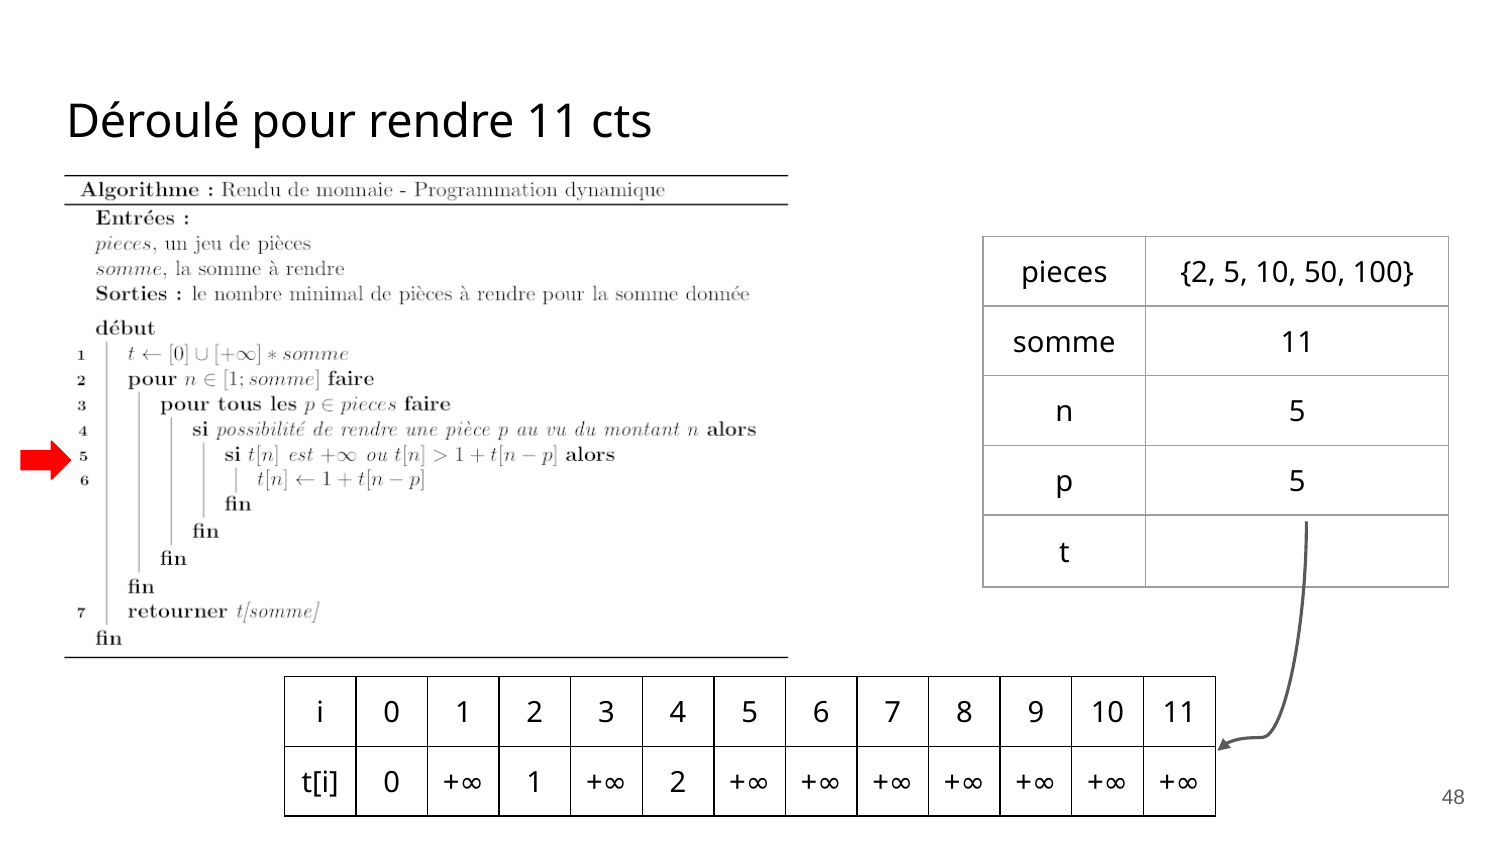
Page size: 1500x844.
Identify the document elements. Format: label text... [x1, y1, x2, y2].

table_cell 11 [1146, 307, 1448, 375]
table_header 11 [1144, 677, 1215, 746]
table_cell 1 [500, 747, 570, 815]
table_cell +∞ [1144, 747, 1215, 815]
table_cell 2 [643, 747, 713, 815]
text_box [21, 441, 71, 480]
table_header 6 [786, 677, 856, 746]
table_cell p [984, 446, 1145, 514]
table_header 10 [1072, 677, 1143, 746]
picture [63, 173, 789, 660]
table_header 4 [643, 677, 713, 746]
table_cell +∞ [858, 747, 928, 815]
table_cell +∞ [571, 747, 642, 815]
table_cell t [984, 516, 1145, 586]
table_cell 0 [357, 747, 427, 815]
table_header i [285, 677, 355, 746]
table_cell t[i] [285, 747, 355, 815]
table_header 9 [1001, 677, 1071, 746]
table_header 5 [715, 677, 785, 746]
table_cell +∞ [786, 747, 856, 815]
table_cell +∞ [1001, 747, 1071, 815]
table_cell 5 [1146, 376, 1448, 445]
title Déroulé pour rendre 11 cts [51, 72, 1449, 167]
table_cell somme [984, 307, 1145, 375]
table_cell [1146, 516, 1448, 586]
table_cell +∞ [428, 747, 498, 815]
table_cell n [984, 376, 1145, 445]
slide_number <numéro> [1389, 764, 1480, 830]
table_cell +∞ [1072, 747, 1143, 815]
table_header 0 [357, 677, 427, 746]
table_cell +∞ [715, 747, 785, 815]
table_header 8 [929, 677, 999, 746]
table_cell 5 [1146, 446, 1448, 514]
table_header pieces [984, 237, 1145, 305]
table_header {2, 5, 10, 50, 100} [1146, 237, 1448, 305]
table_header 2 [500, 677, 570, 746]
table_header 1 [428, 677, 498, 746]
table_header 7 [858, 677, 928, 746]
table_cell +∞ [929, 747, 999, 815]
table_header 3 [571, 677, 642, 746]
